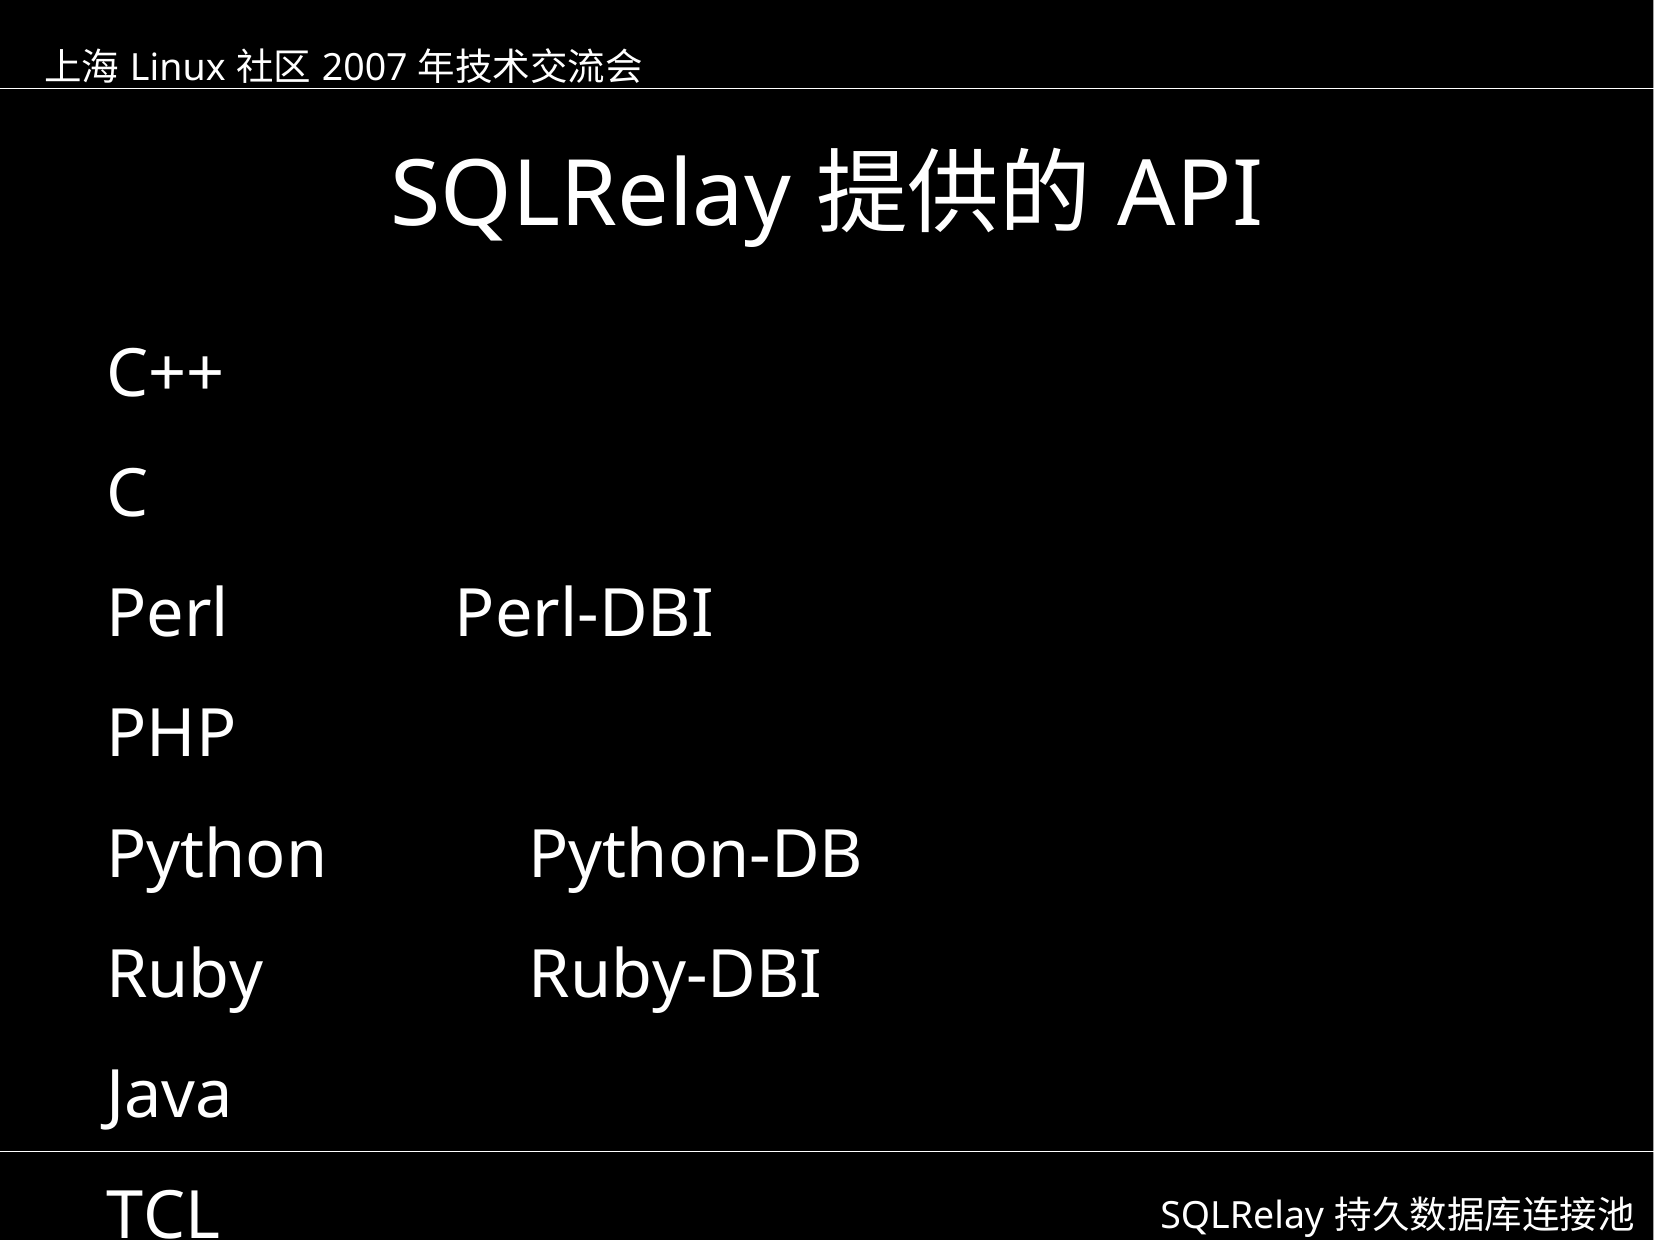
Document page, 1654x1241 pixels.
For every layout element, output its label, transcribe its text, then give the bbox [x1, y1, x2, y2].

list C++ C Perl Perl-DBI PHP Python Python-DB Ruby Ruby-DBI Java TCL [88, 324, 1577, 1066]
text_box SQLRelay持久数据库连接池 [1145, 1177, 1633, 1231]
title SQLRelay提供的API [82, 129, 1571, 243]
text_box 上海Linux社区2007年技术交流会 [29, 29, 633, 82]
